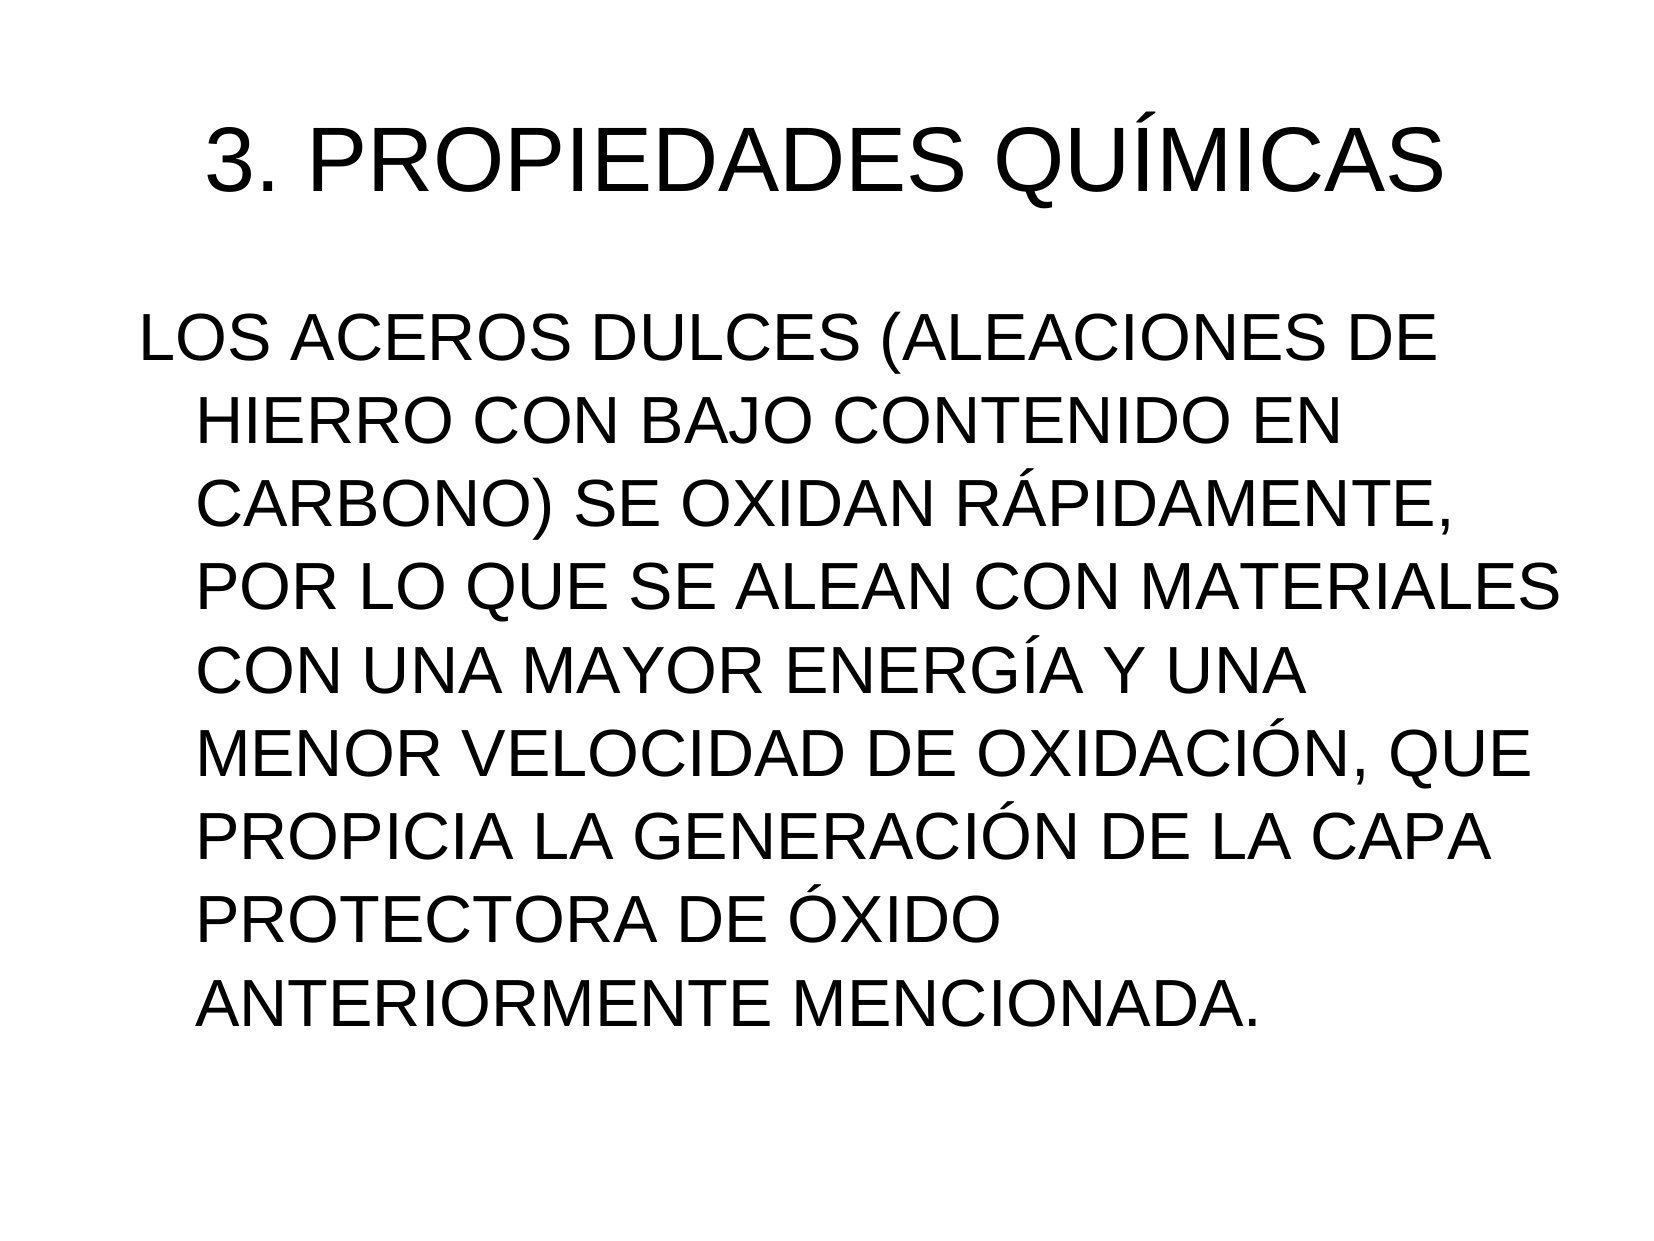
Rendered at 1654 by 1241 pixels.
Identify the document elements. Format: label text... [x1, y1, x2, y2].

title 3. PROPIEDADES QUÍMICAS [82, 38, 1571, 268]
list LOS ACEROS DULCES (ALEACIONES DE HIERRO CON BAJO CONTENIDO EN CARBONO) SE OXIDAN RÁPIDAMENTE, POR LO QUE SE ALEAN CON MATERIALES CON UNA MAYOR ENERGÍA Y UNA MENOR VELOCIDAD DE OXIDACIÓN, QUE PROPICIA LA GENERACIÓN DE LA CAPA PROTECTORA DE ÓXIDO ANTERIORMENTE MENCIONADA. [82, 290, 1571, 1109]
